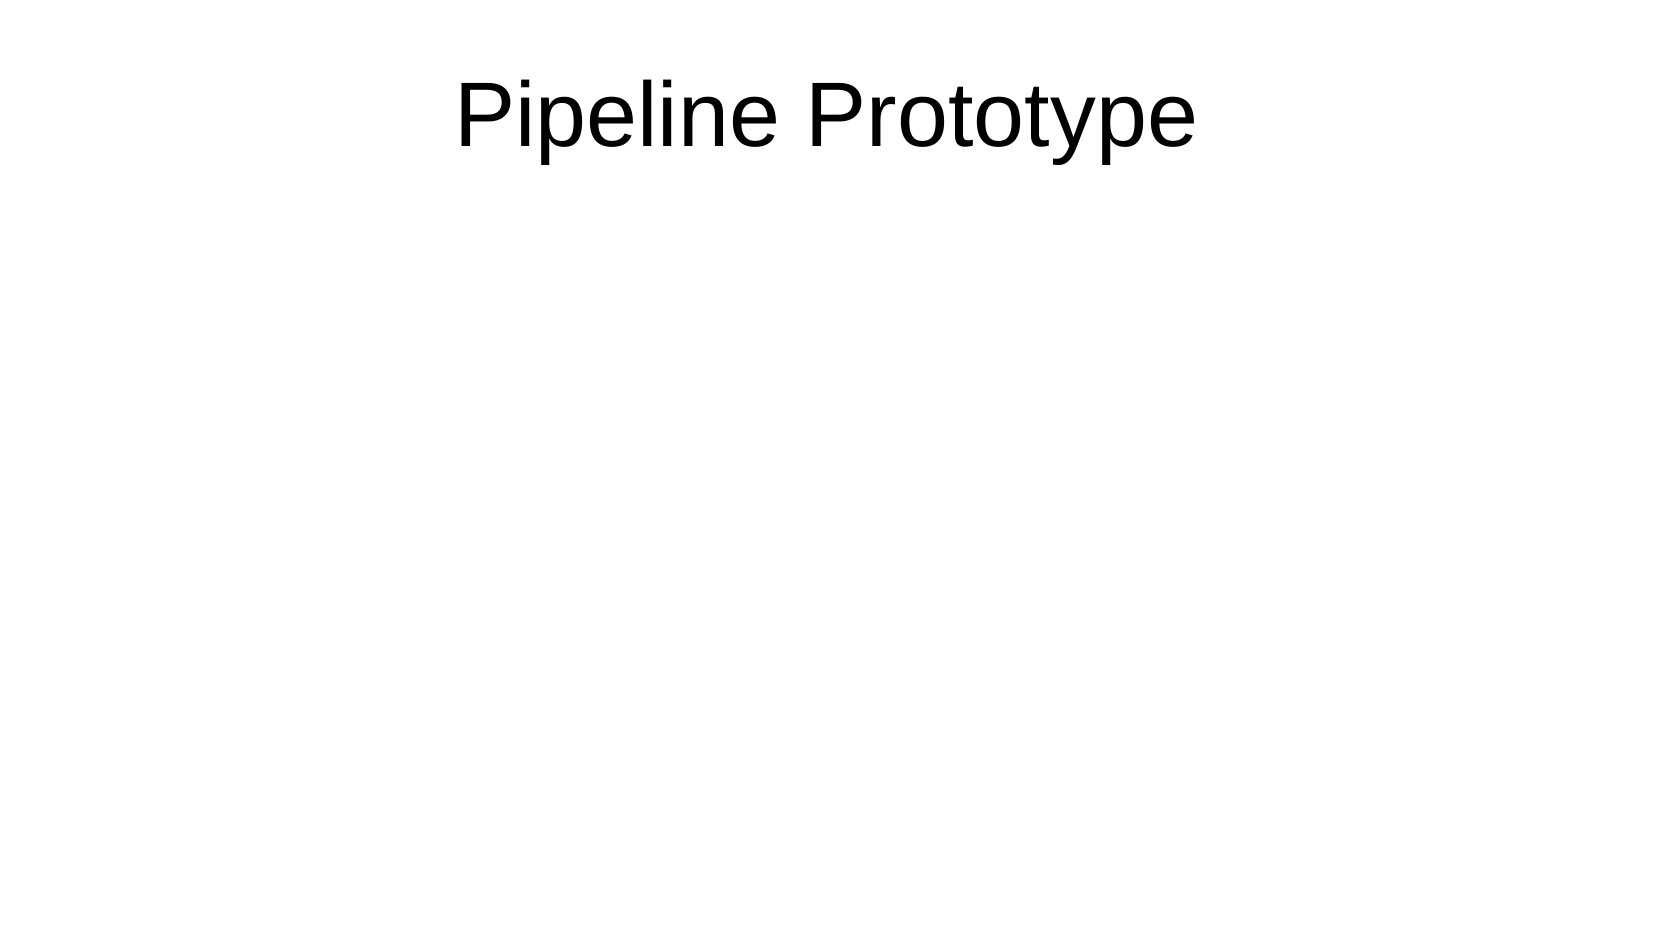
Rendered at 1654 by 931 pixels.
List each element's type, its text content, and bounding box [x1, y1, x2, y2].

title Pipeline Prototype [82, 37, 1571, 193]
